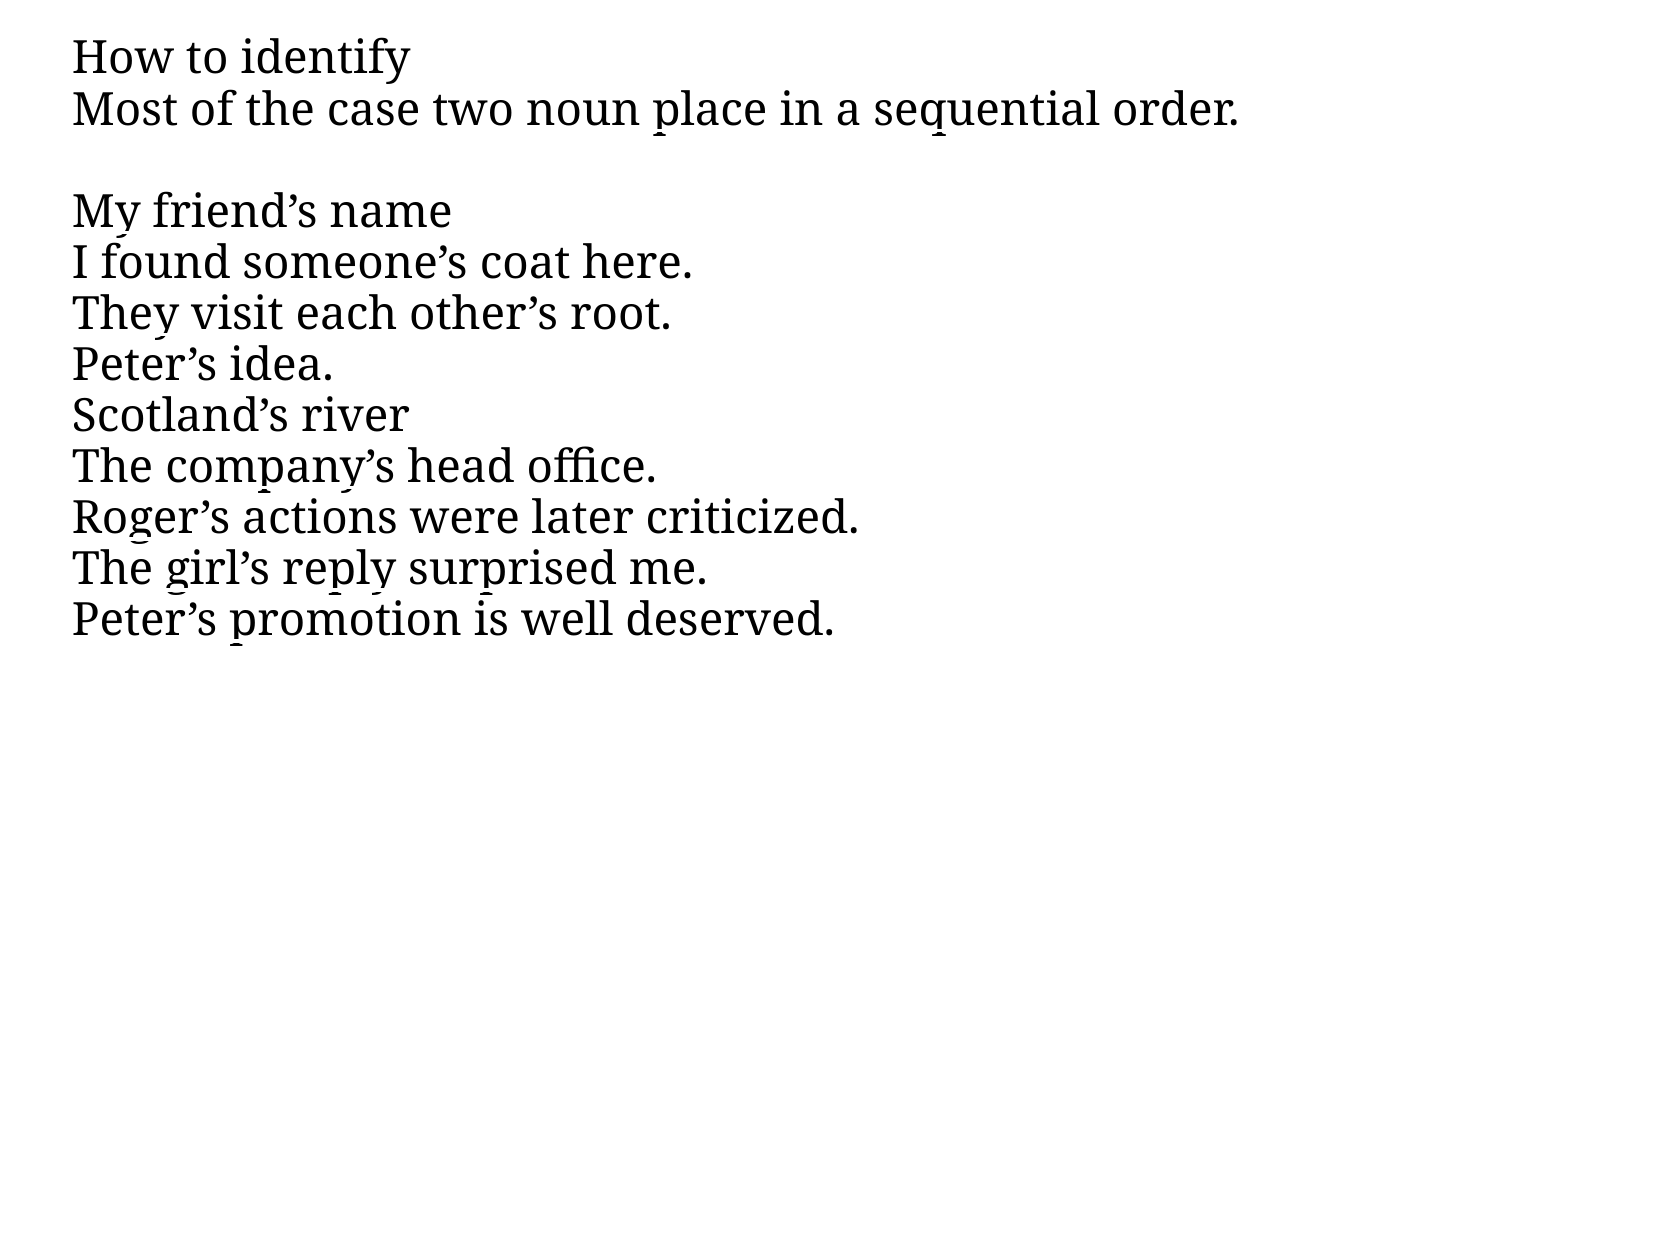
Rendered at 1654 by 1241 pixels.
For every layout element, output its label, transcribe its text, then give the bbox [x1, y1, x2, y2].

text_box How to identify Most of the case two noun place in a sequential order. My friend’s name I found someone’s coat here. They visit each other’s root. Peter’s idea. Scotland’s river The company’s head office. Roger’s actions were later criticized. The girl’s reply surprised me. Peter’s promotion is well deserved. [71, 31, 1560, 1140]
